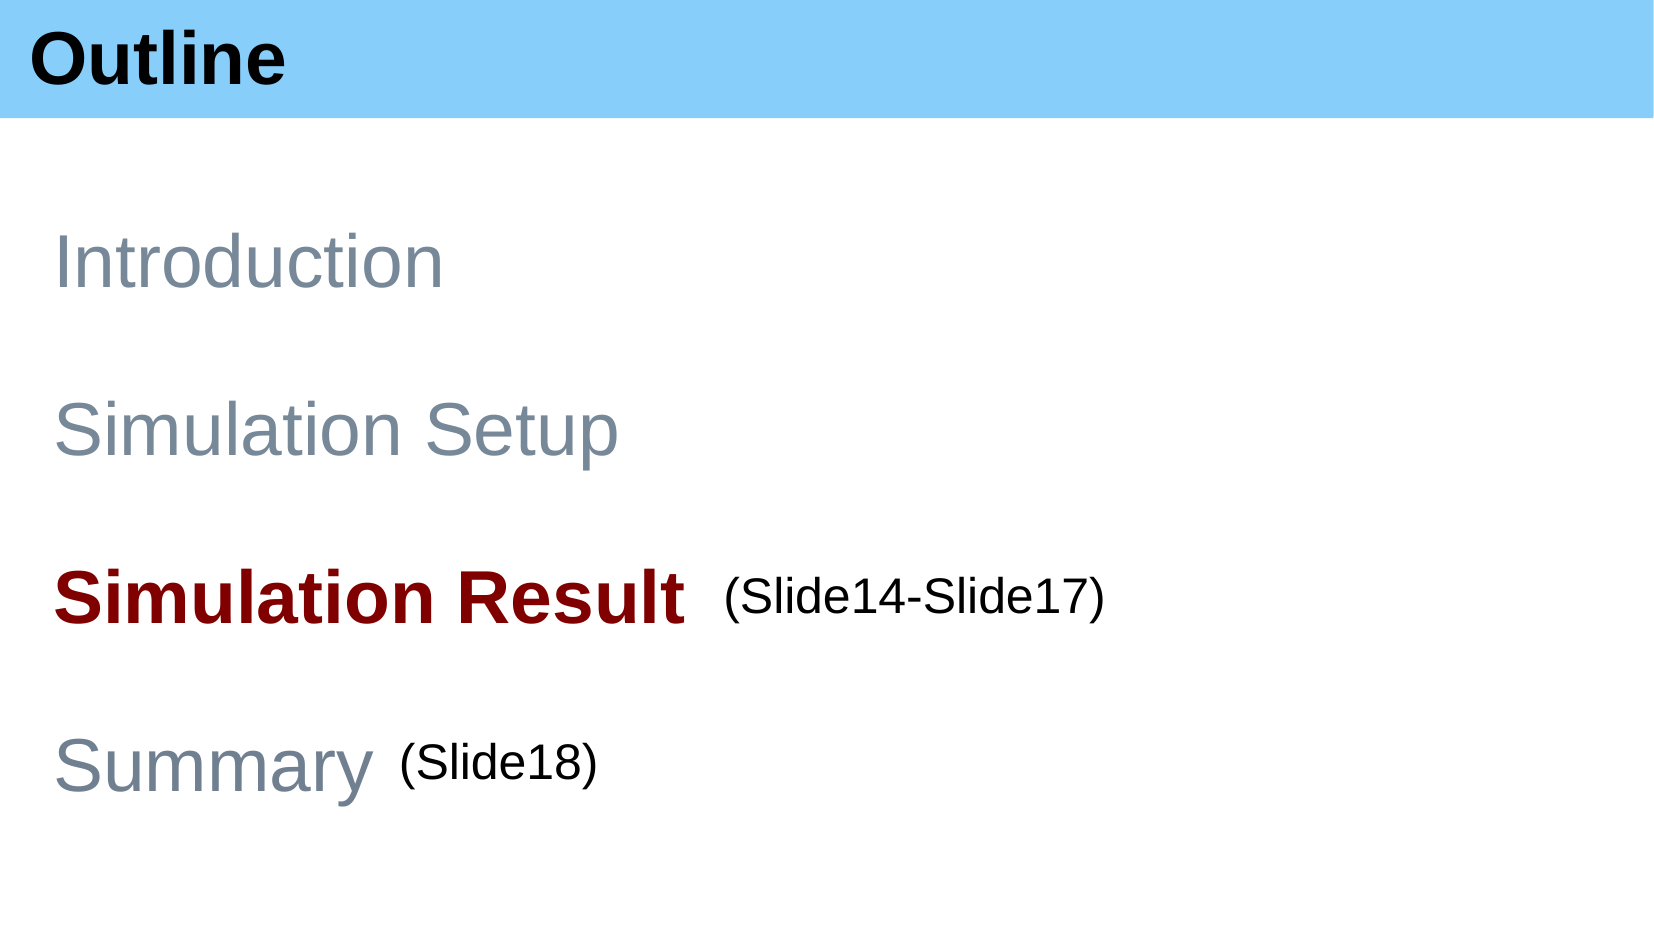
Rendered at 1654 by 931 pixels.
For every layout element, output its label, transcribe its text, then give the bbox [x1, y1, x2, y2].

text_box (Slide14-Slide17) [708, 561, 1122, 632]
list Introduction Simulation Setup Simulation Result Summary [0, 118, 1654, 931]
text_box (Slide18) [384, 726, 614, 798]
title Outline [0, 0, 1654, 118]
